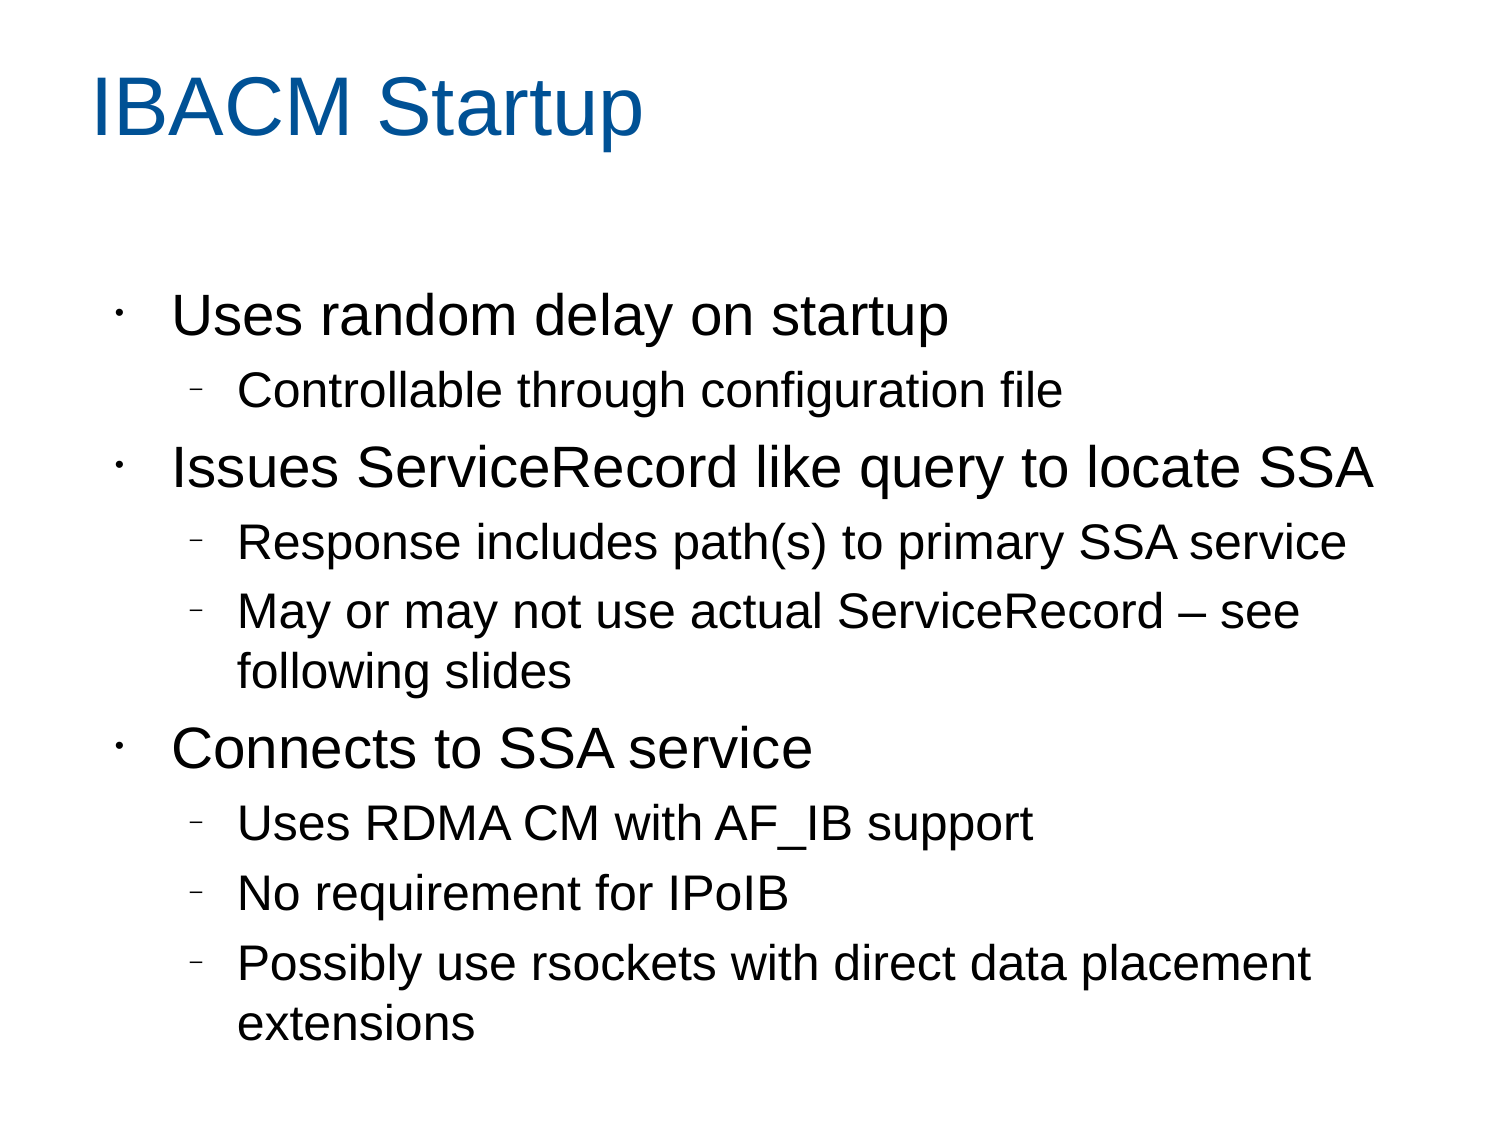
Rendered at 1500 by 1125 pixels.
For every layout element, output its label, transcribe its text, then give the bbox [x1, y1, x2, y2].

title IBACM Startup [75, 37, 1300, 225]
list Uses random delay on startup Controllable through configuration file Issues ServiceRecord like query to locate SSA Response includes path(s) to primary SSA service May or may not use actual ServiceRecord – see following slides Connects to SSA service Uses RDMA CM with AF_IB support No requirement for IPoIB Possibly use rsockets with direct data placement extensions [99, 262, 1425, 1059]
